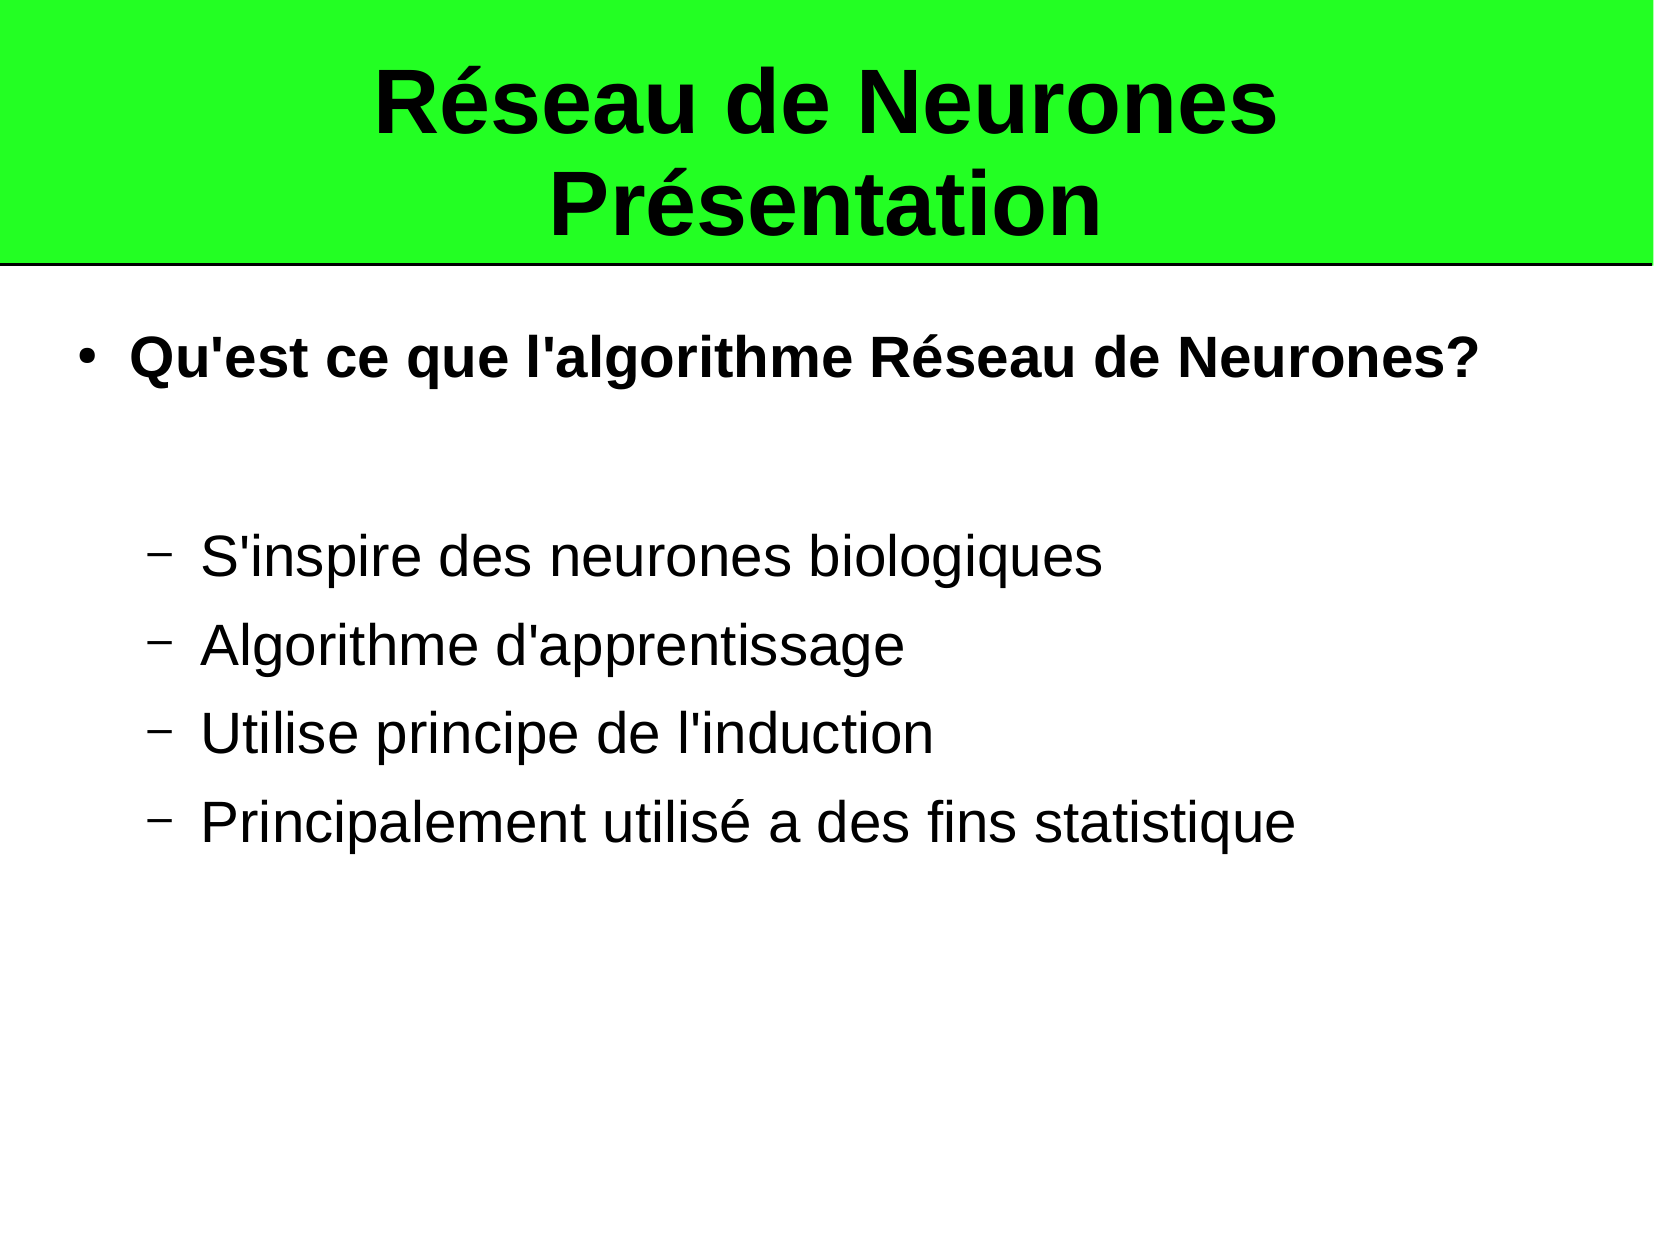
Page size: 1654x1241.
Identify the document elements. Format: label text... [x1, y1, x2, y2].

text_box [0, 0, 1654, 266]
title Réseau de Neurones Présentation [82, 49, 1571, 257]
list Qu'est ce que l'algorithme Réseau de Neurones? S'inspire des neurones biologiques Algorithme d'apprentissage Utilise principe de l'induction Principalement utilisé a des fins statistique [59, 324, 1595, 1144]
